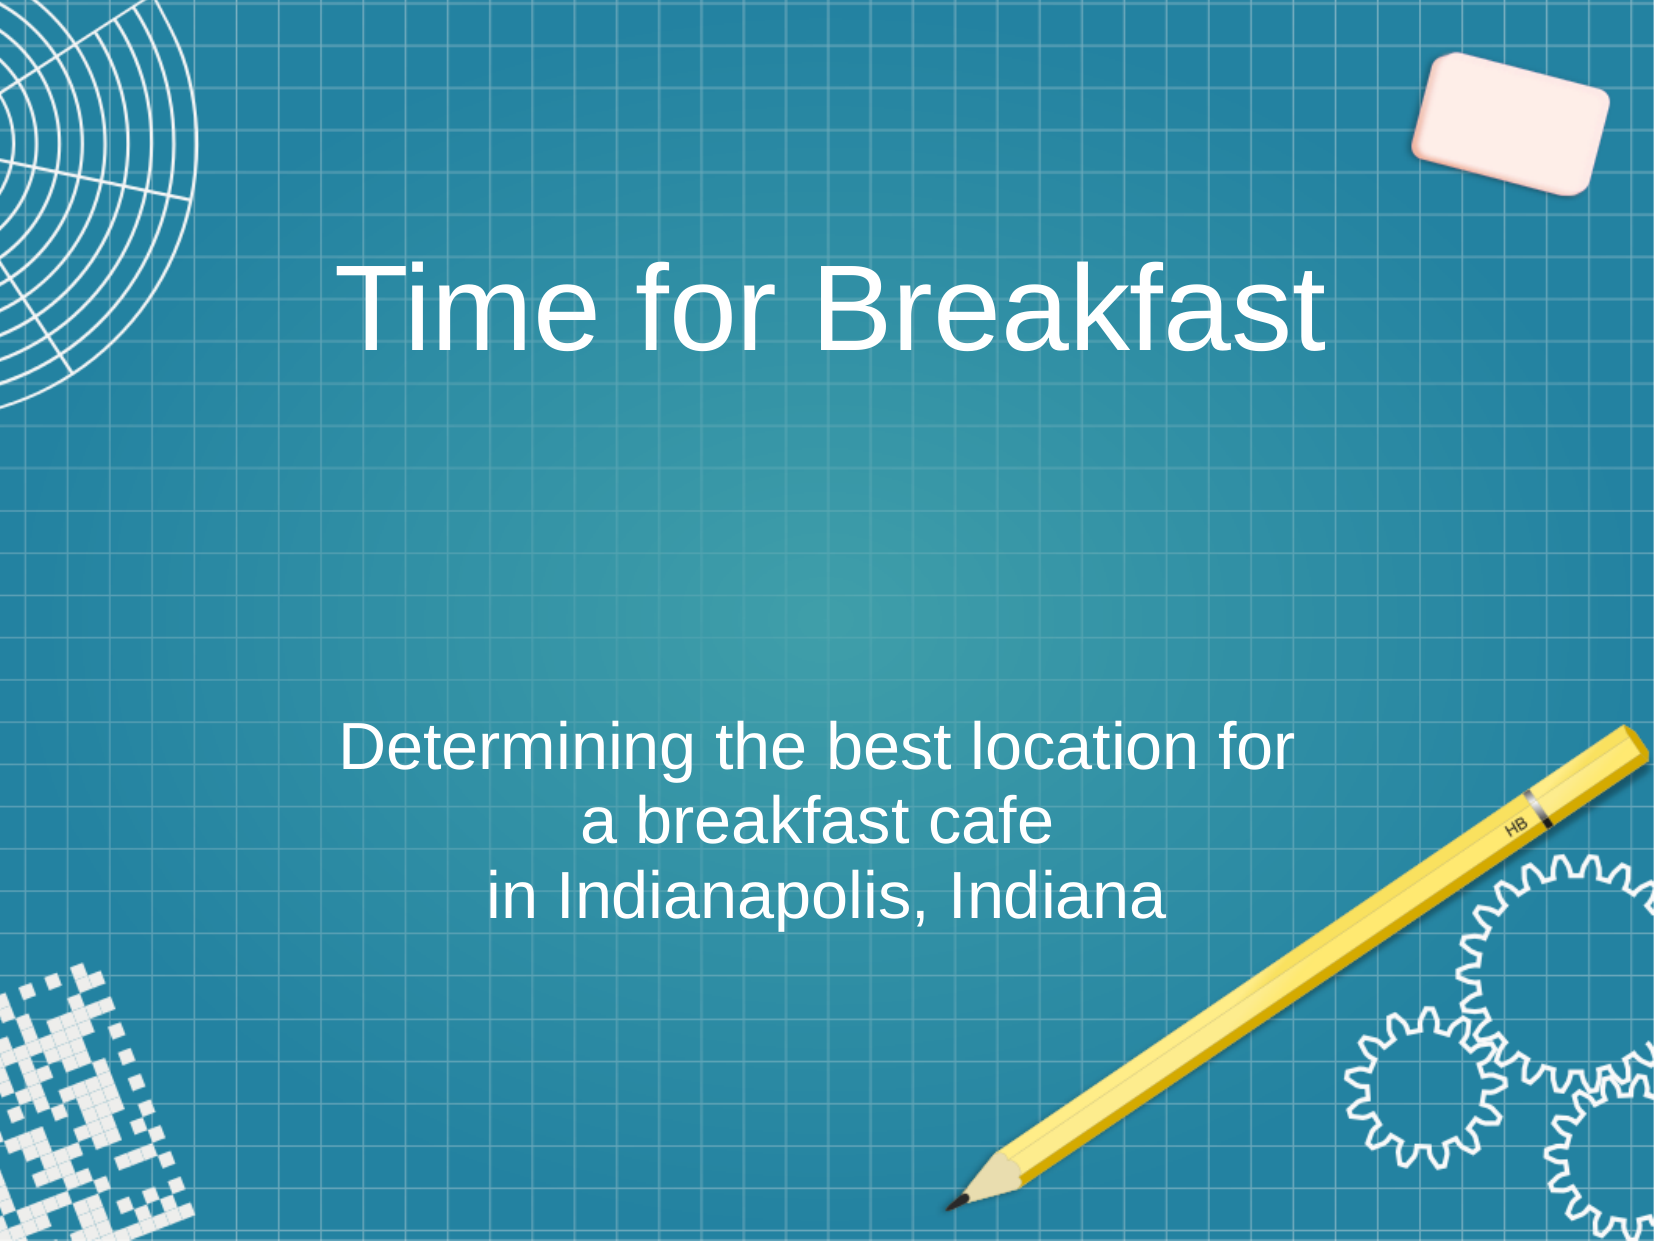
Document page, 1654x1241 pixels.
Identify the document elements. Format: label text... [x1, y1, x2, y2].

picture [0, 0, 1654, 1241]
subtitle Determining the best location for a breakfast cafe in Indianapolis, Indiana [82, 519, 1571, 1123]
title Time for Breakfast [86, 166, 1576, 451]
